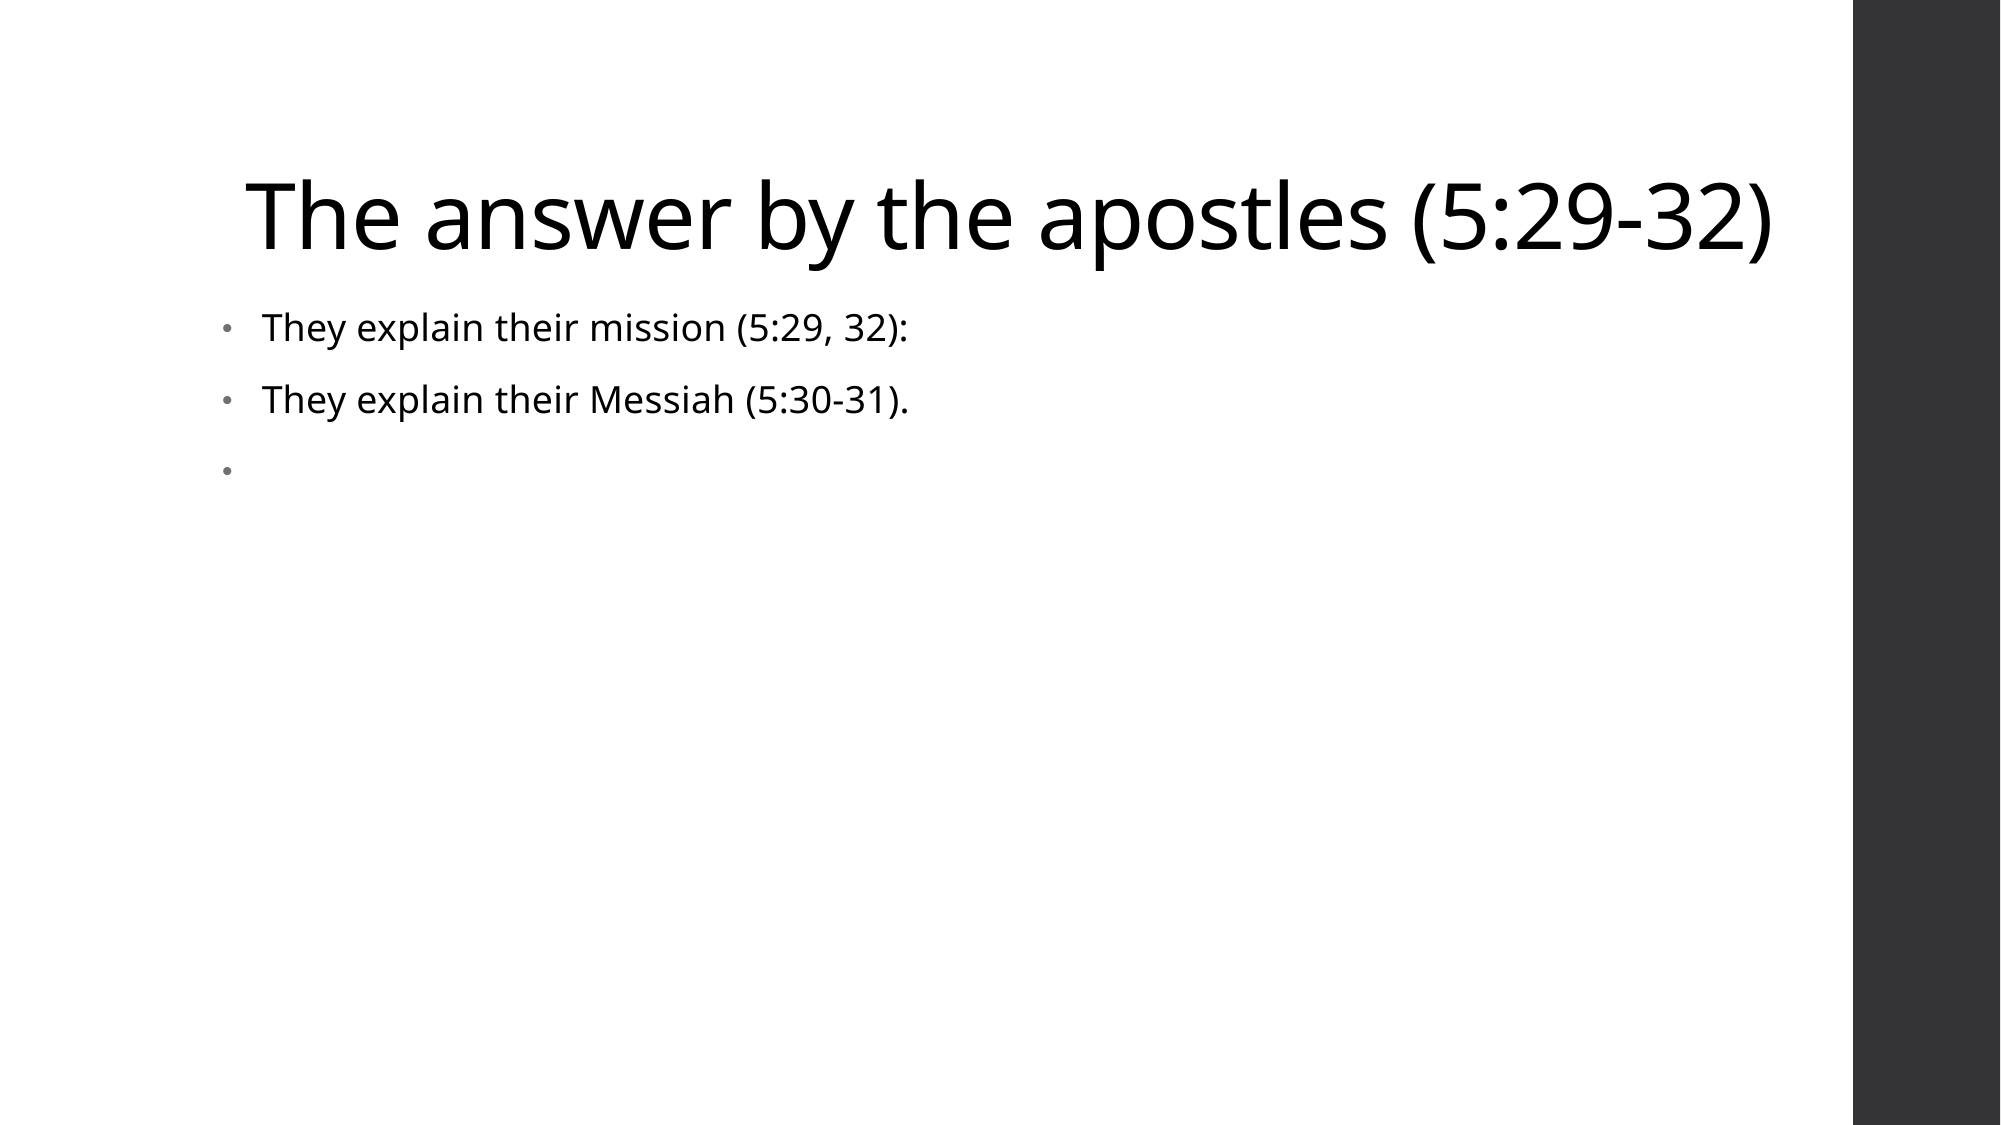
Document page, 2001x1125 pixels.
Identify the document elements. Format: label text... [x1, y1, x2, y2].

title The answer by the apostles (5:29-32) [206, 60, 1797, 278]
list They explain their mission (5:29, 32): They explain their Messiah (5:30-31). [206, 299, 1617, 1014]
